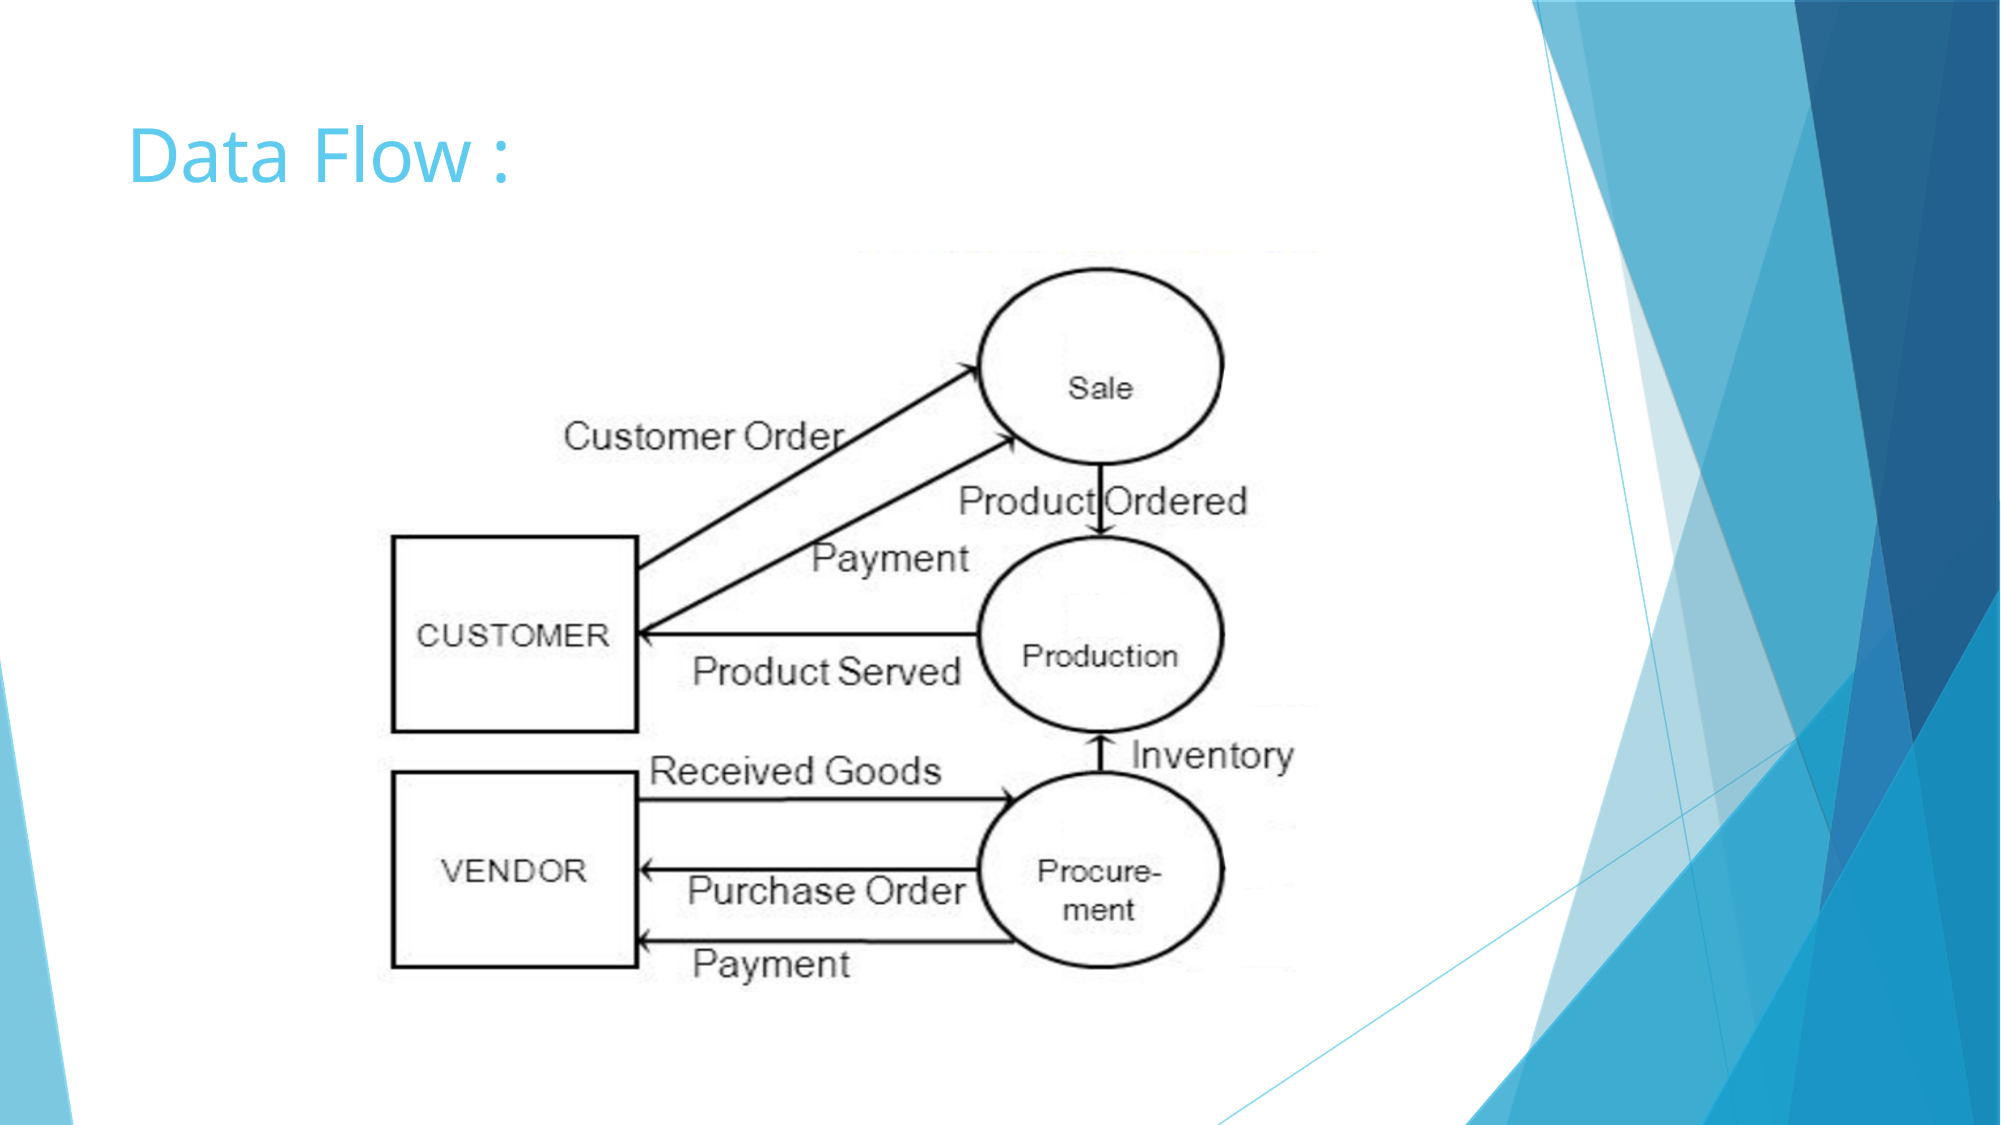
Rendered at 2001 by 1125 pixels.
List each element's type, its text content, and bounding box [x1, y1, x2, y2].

picture [377, 251, 1317, 992]
title Data Flow : [111, 99, 1522, 317]
